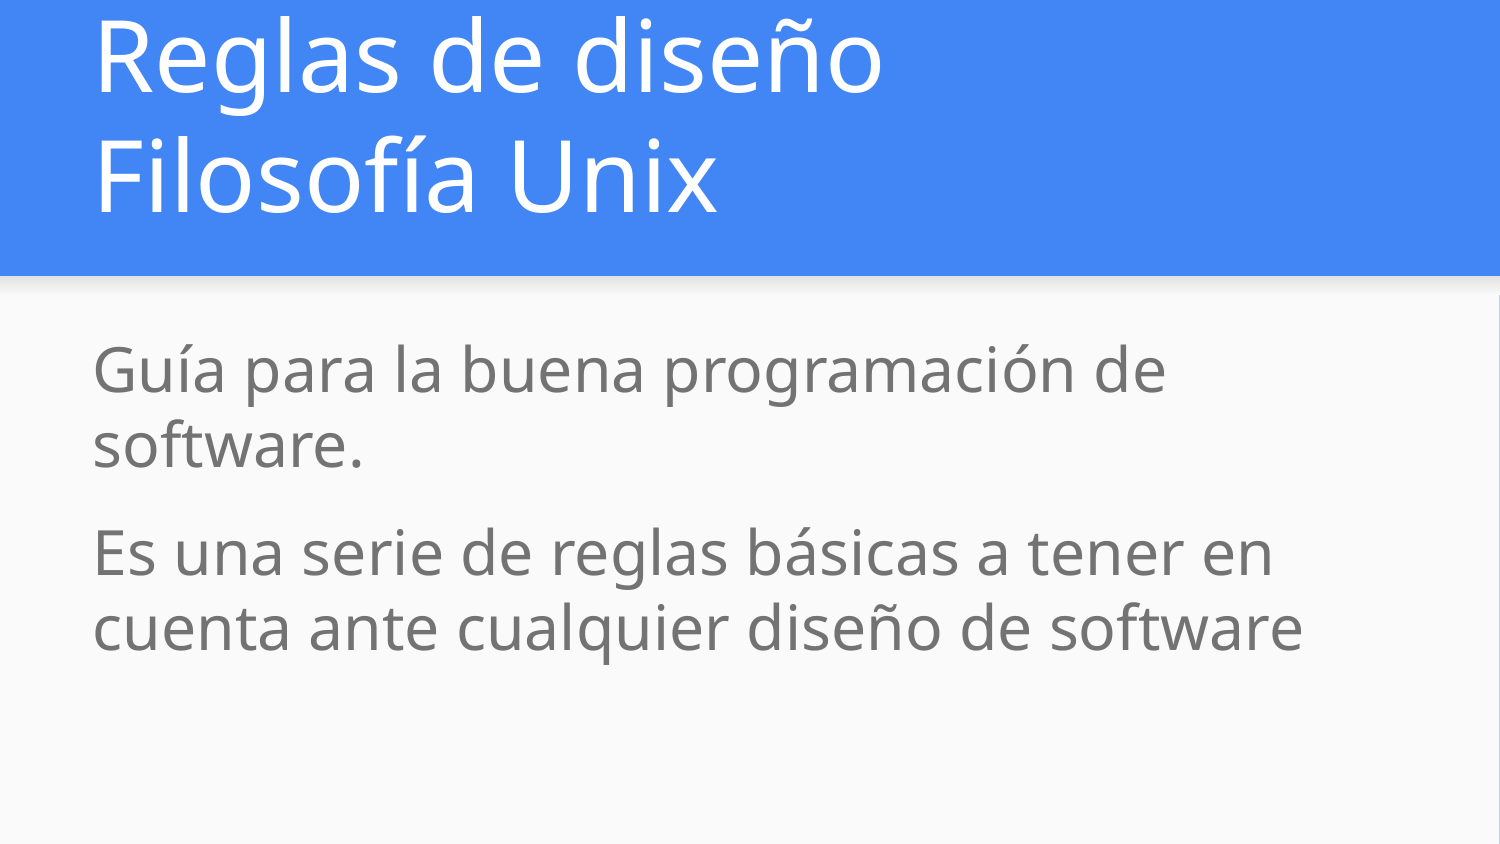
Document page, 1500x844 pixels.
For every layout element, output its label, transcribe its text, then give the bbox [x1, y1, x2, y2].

title Reglas de diseño Filosofía Unix [77, 13, 1427, 248]
list Guía para la buena programación de software. Es una serie de reglas básicas a tener en cuenta ante cualquier diseño de software [77, 314, 1376, 760]
